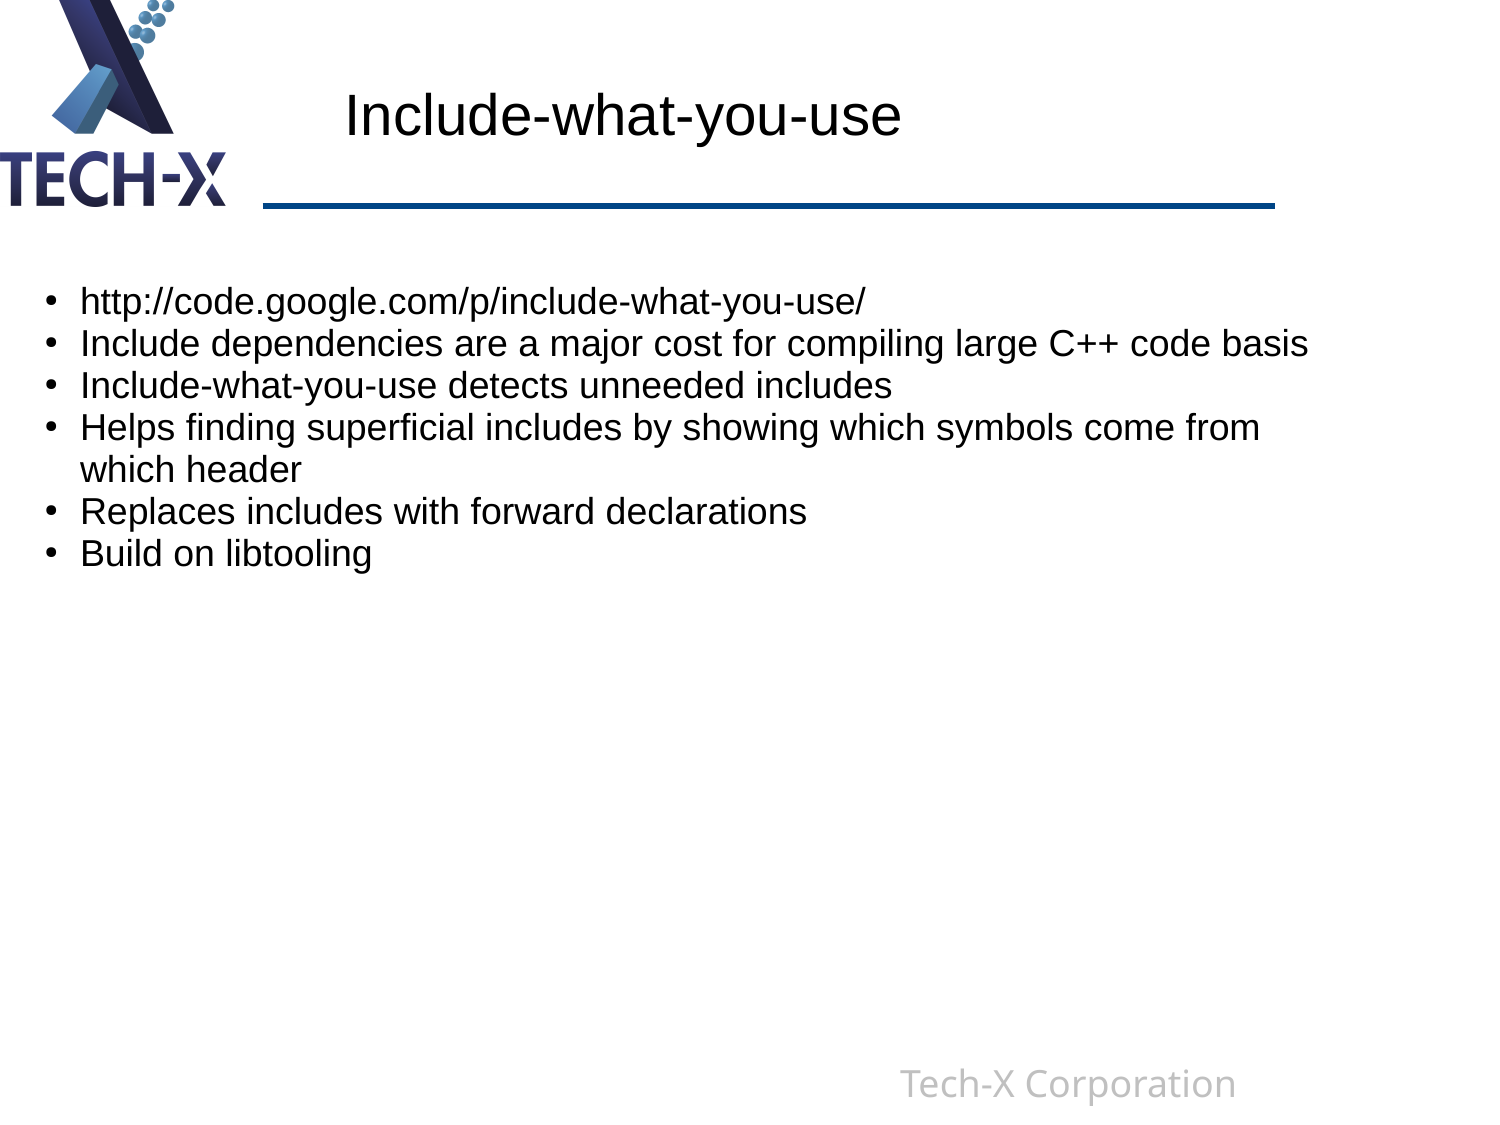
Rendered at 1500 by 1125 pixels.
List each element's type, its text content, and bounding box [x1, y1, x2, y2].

picture [0, 0, 226, 207]
text_box http://code.google.com/p/include-what-you-use/ Include dependencies are a major cost for compiling large C++ code basis Include-what-you-use detects unneeded includes Helps finding superficial includes by showing which symbols come from which header Replaces includes with forward declarations Build on libtooling [29, 273, 1351, 1006]
text_box Include-what-you-use [330, 75, 1111, 155]
